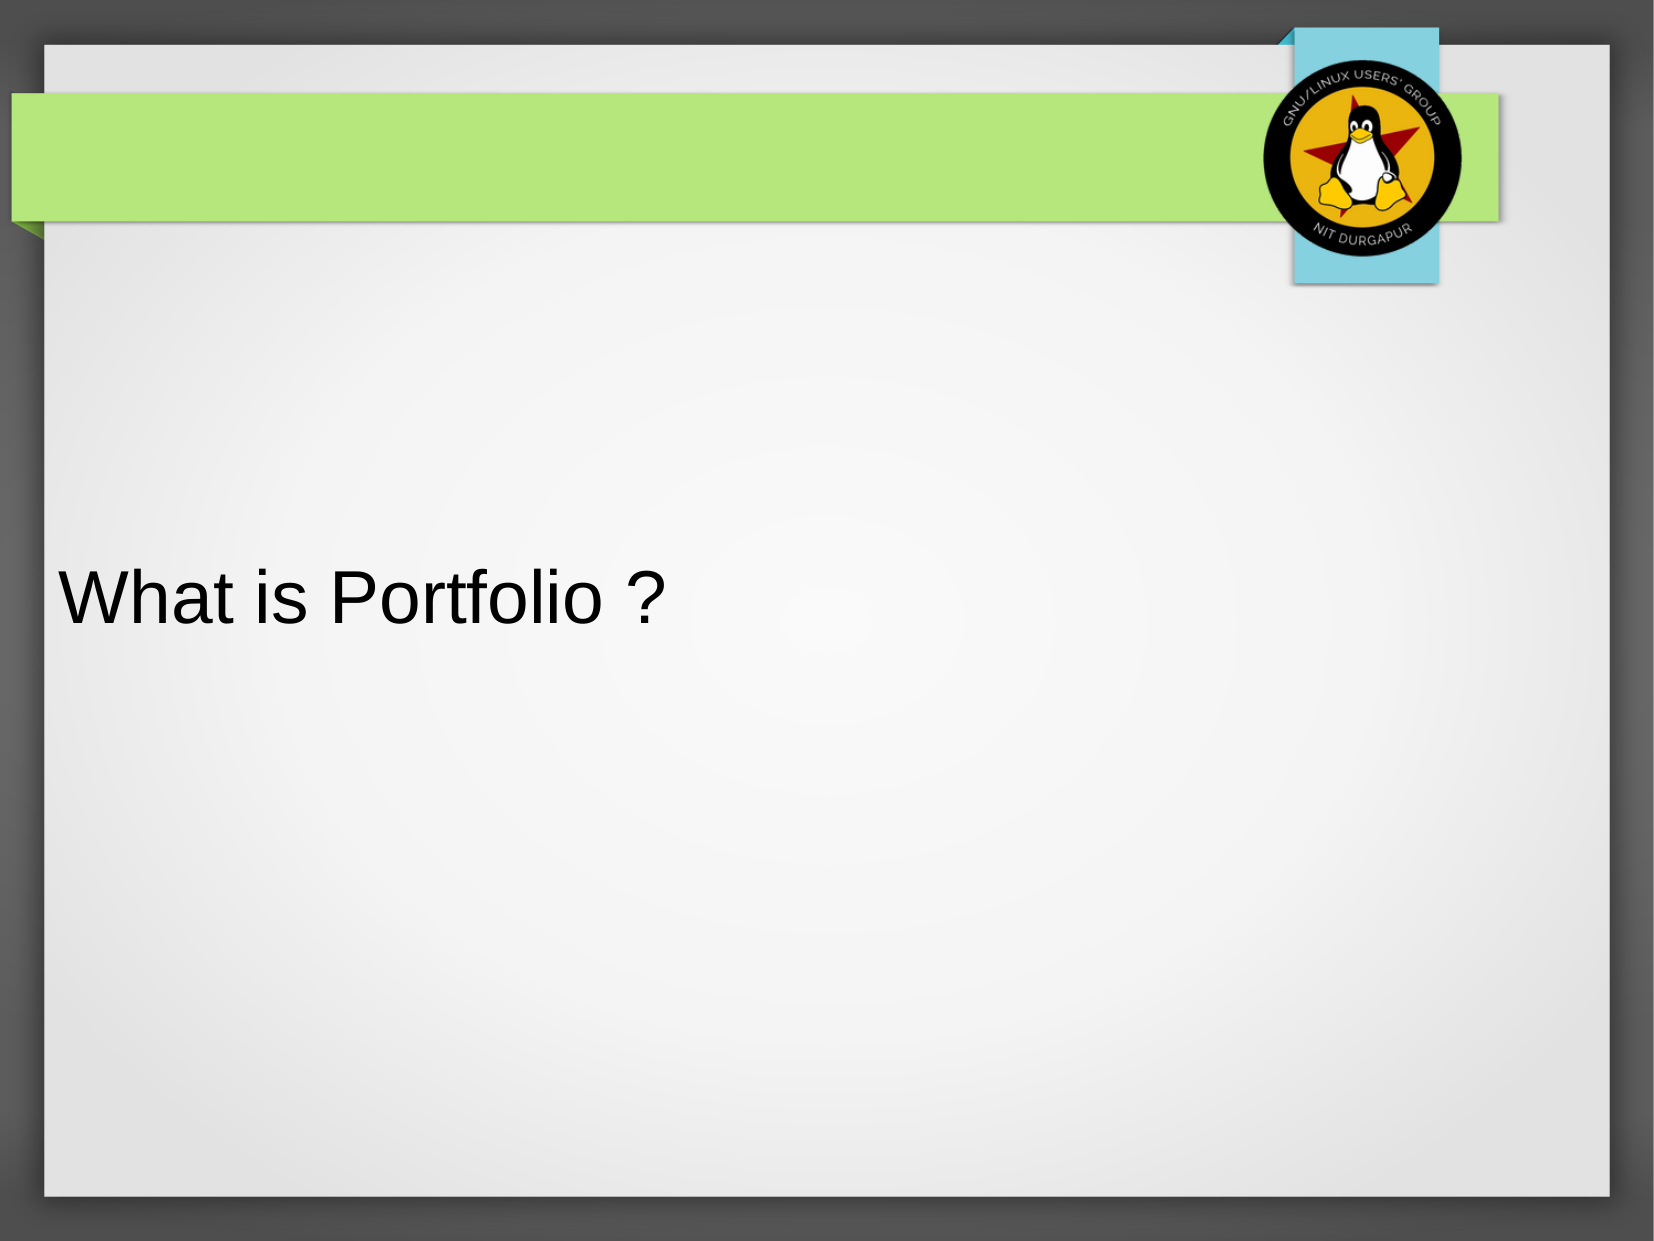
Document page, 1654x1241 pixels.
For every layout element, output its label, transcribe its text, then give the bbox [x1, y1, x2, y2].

picture [0, 0, 1654, 1241]
title What is Portfolio ? [59, 49, 1619, 1146]
